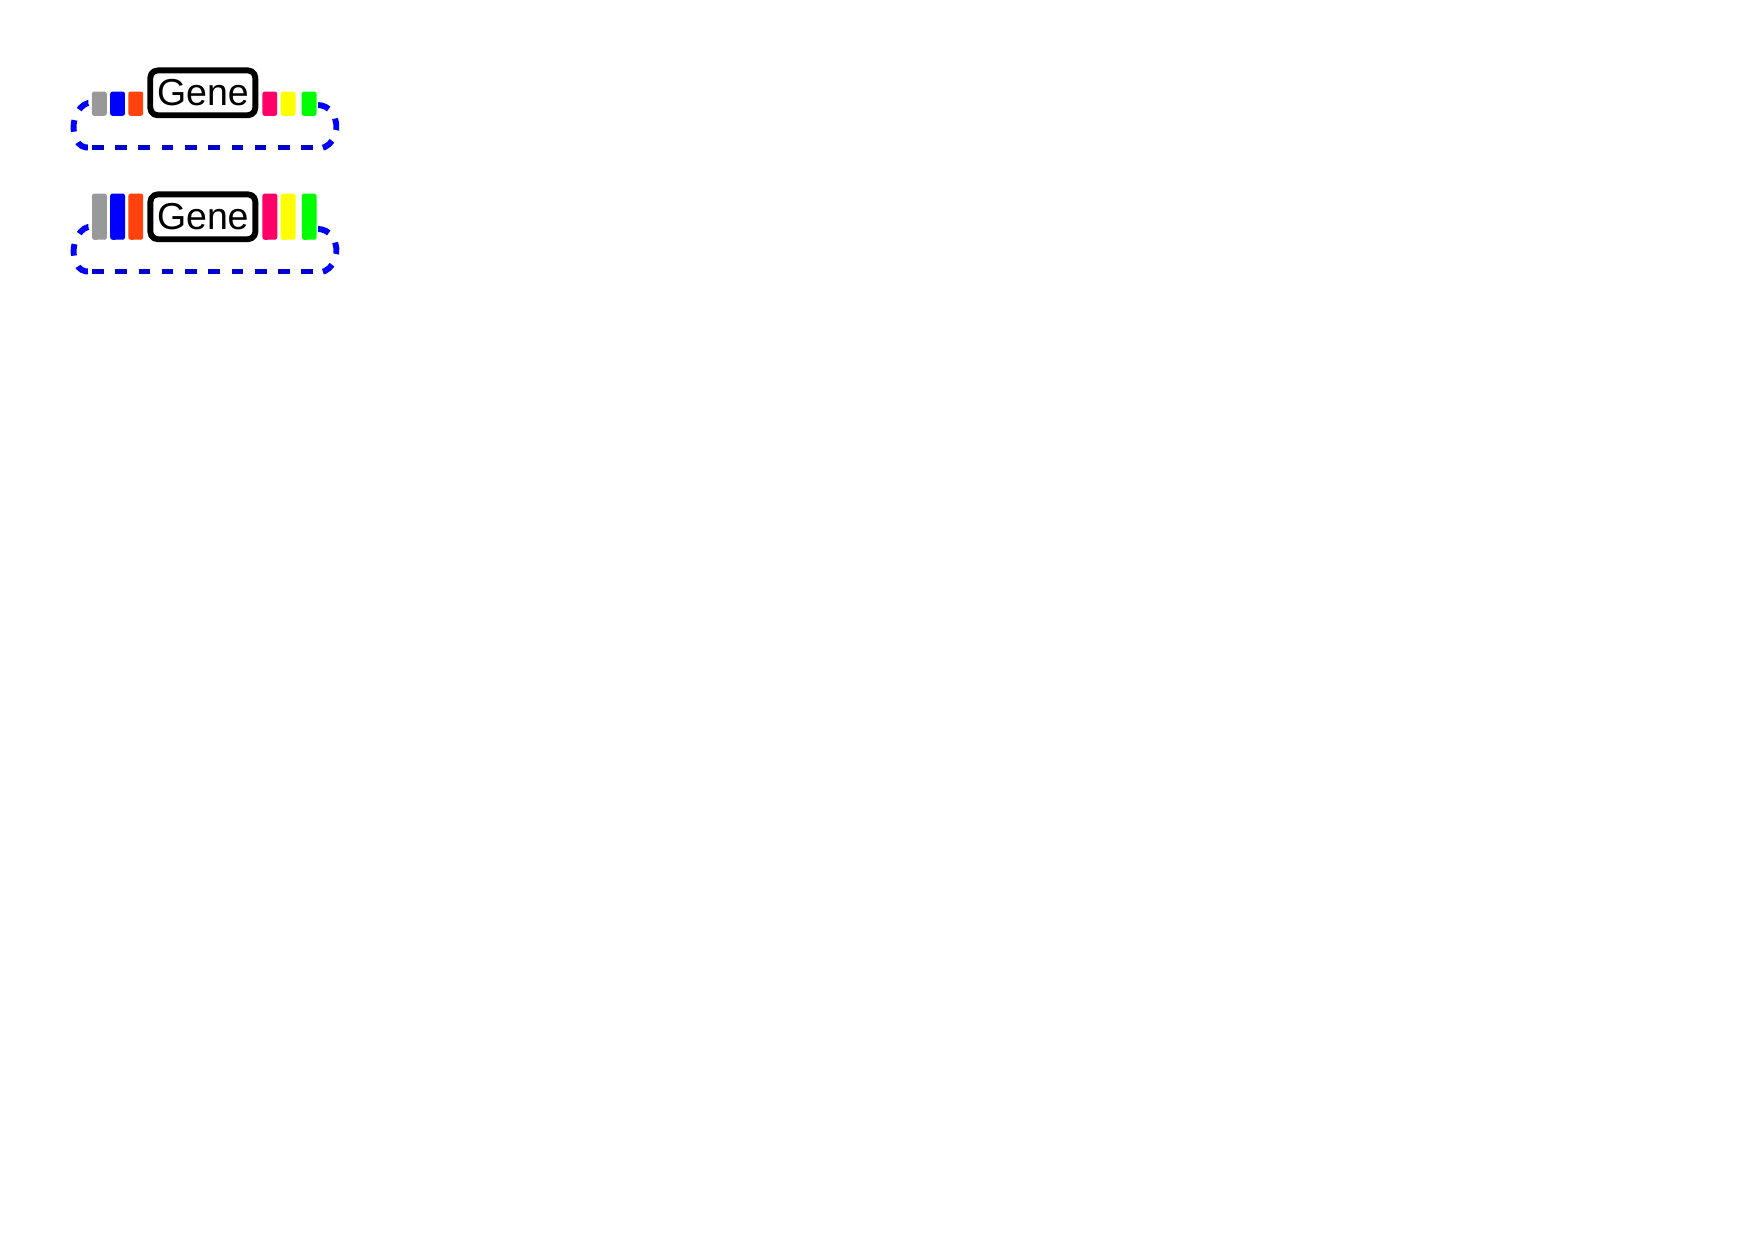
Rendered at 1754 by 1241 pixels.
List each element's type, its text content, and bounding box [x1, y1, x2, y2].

text_box [280, 193, 296, 240]
text_box Gene [150, 70, 256, 116]
text_box Gene [150, 194, 256, 240]
text_box [262, 91, 278, 116]
text_box [110, 91, 125, 116]
text_box [301, 91, 317, 116]
text_box [280, 91, 296, 116]
text_box [110, 193, 126, 240]
text_box [262, 193, 278, 240]
text_box [128, 193, 144, 240]
text_box [301, 193, 317, 240]
text_box [92, 193, 107, 240]
text_box [91, 91, 107, 116]
text_box [128, 91, 144, 116]
